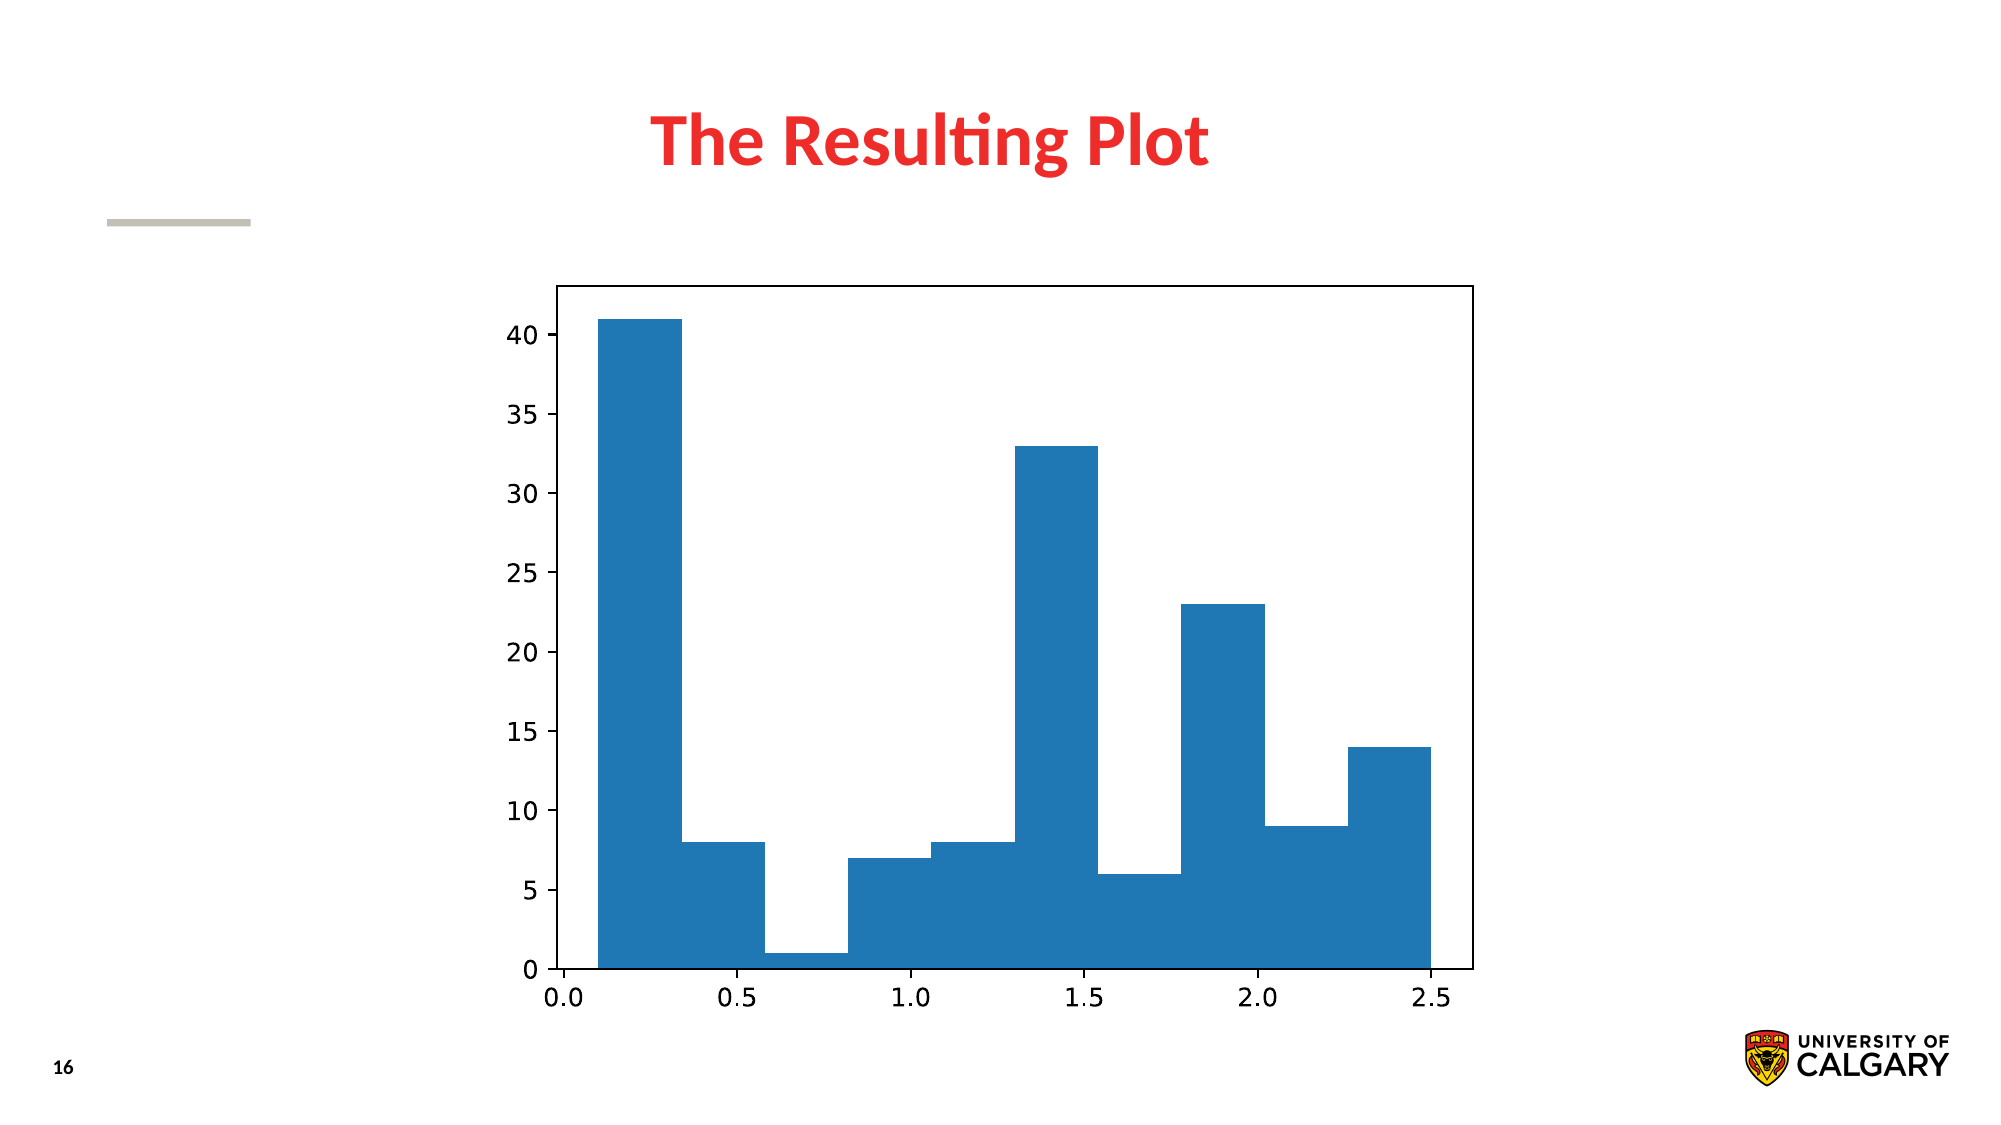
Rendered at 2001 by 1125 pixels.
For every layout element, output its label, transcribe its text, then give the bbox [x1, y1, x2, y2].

picture [1722, 1012, 1972, 1099]
title The Resulting Plot [87, 60, 1774, 222]
picture [407, 178, 1593, 1068]
